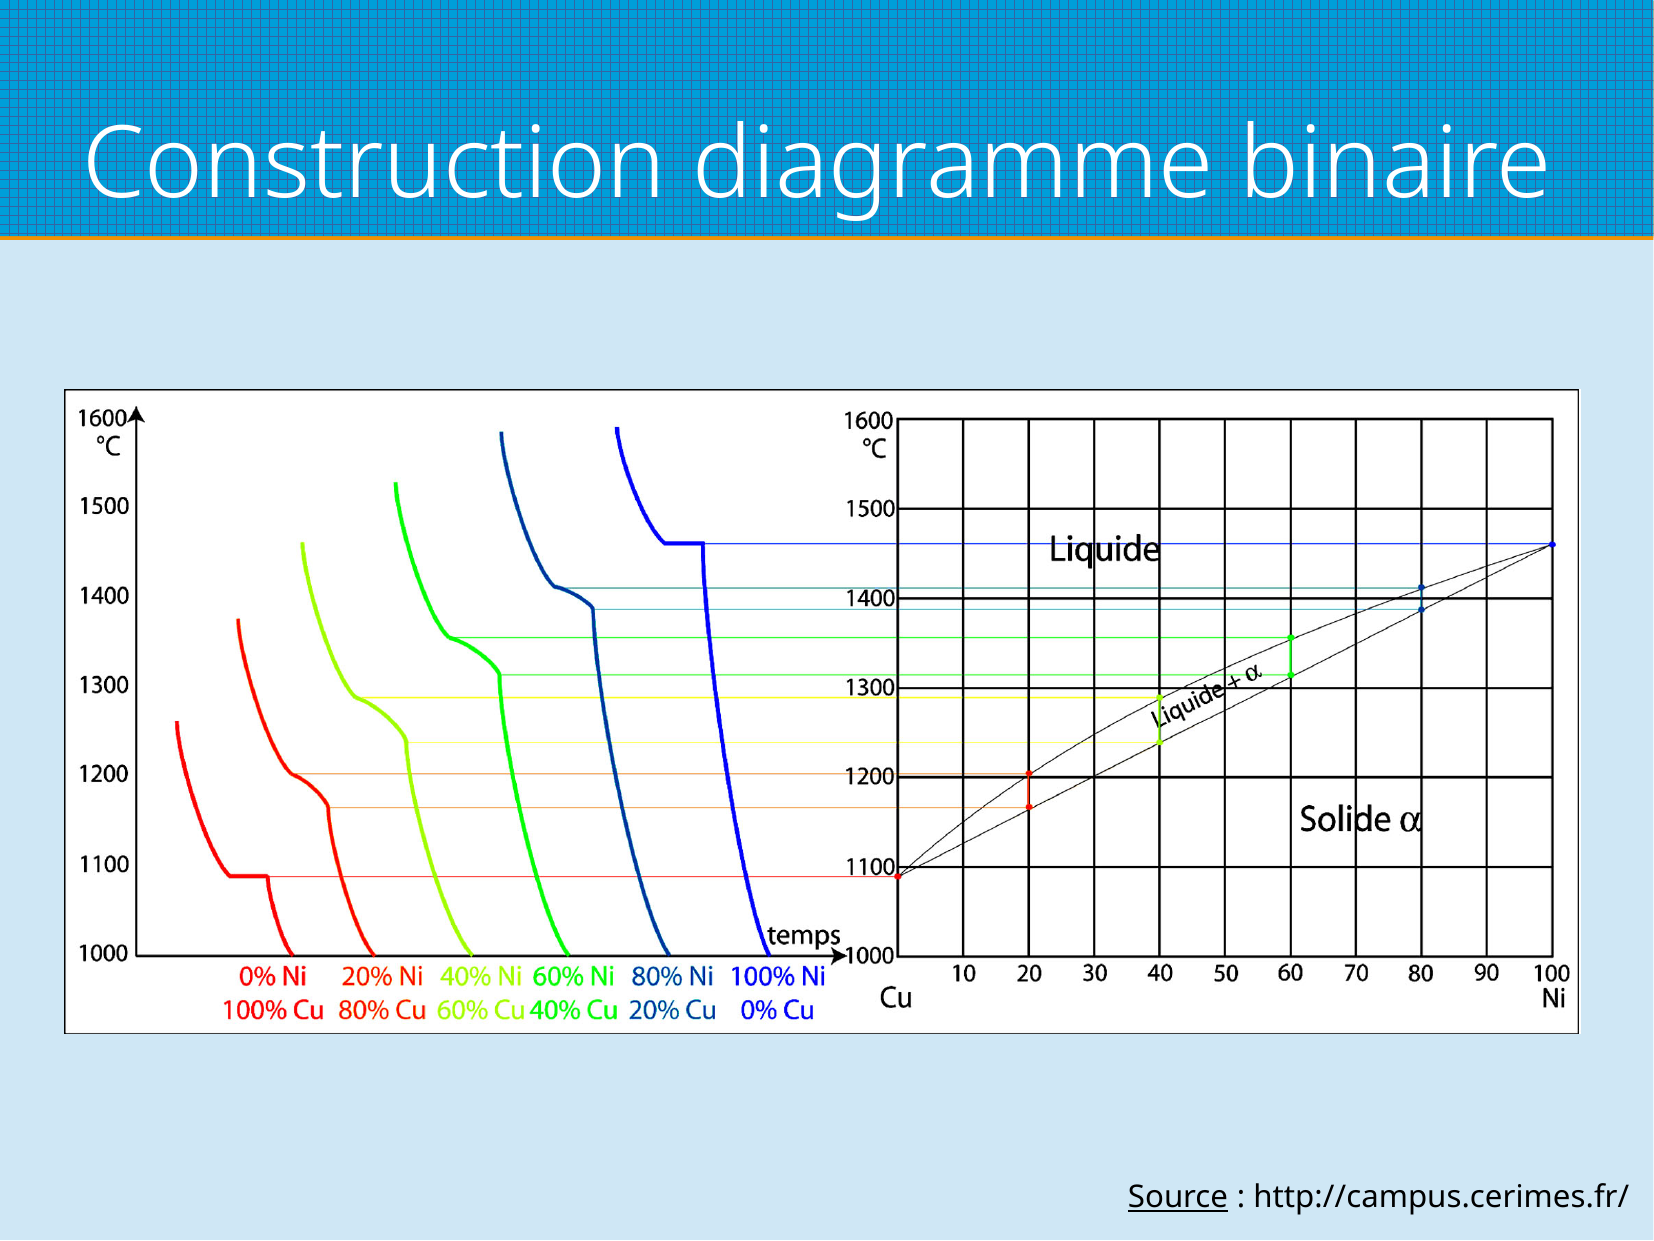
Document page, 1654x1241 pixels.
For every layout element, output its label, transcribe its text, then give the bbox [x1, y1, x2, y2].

text_box Source : http://campus.cerimes.fr/ [1122, 1149, 1647, 1241]
picture [64, 389, 1581, 1034]
title Construction diagramme binaire [82, 19, 1571, 227]
